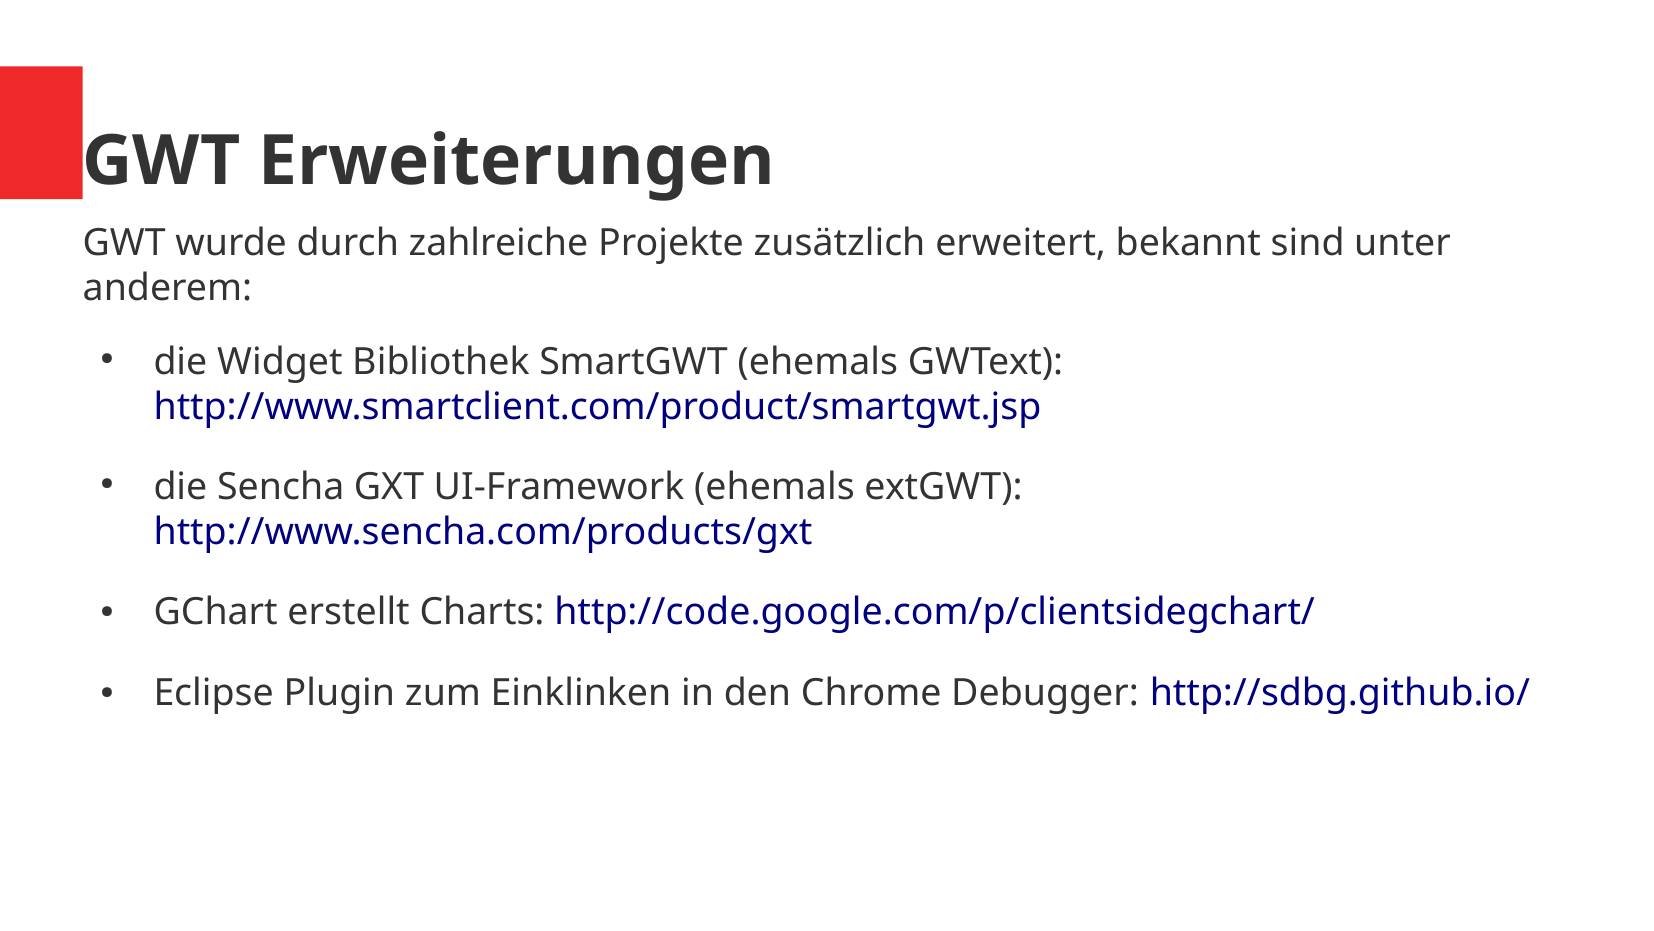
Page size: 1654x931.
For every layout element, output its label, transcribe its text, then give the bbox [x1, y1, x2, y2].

list GWT wurde durch zahlreiche Projekte zusätzlich erweitert, bekannt sind unter anderem: die Widget Bibliothek SmartGWT (ehemals GWText): http://www.smartclient.com/product/smartgwt.jsp die Sencha GXT UI-Framework (ehemals extGWT): http://www.sencha.com/products/gxt GChart erstellt Charts: http://code.google.com/p/clientsidegchart/ Eclipse Plugin zum Einklinken in den Chrome Debugger: http://sdbg.github.io/ [82, 217, 1571, 780]
title GWT Erweiterungen [82, 33, 1571, 196]
